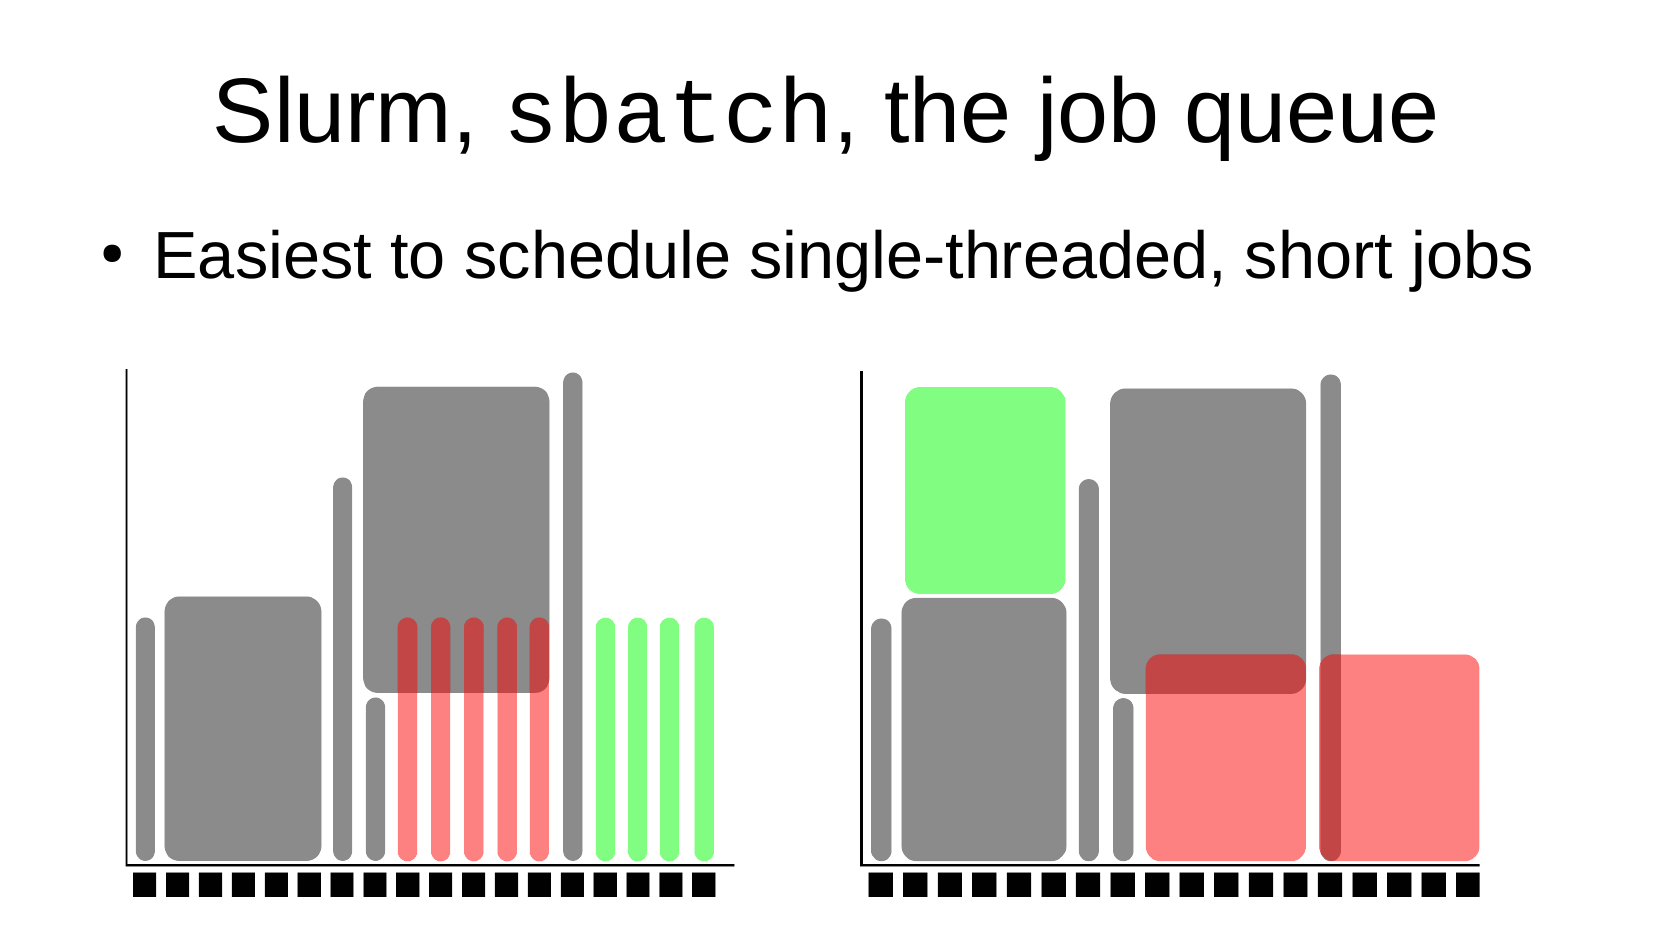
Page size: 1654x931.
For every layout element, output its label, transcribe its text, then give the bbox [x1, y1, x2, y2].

picture [125, 369, 753, 897]
title Slurm, sbatch, the job queue [82, 37, 1571, 193]
list Easiest to schedule single-threaded, short jobs [82, 217, 1571, 331]
picture [860, 371, 1480, 897]
